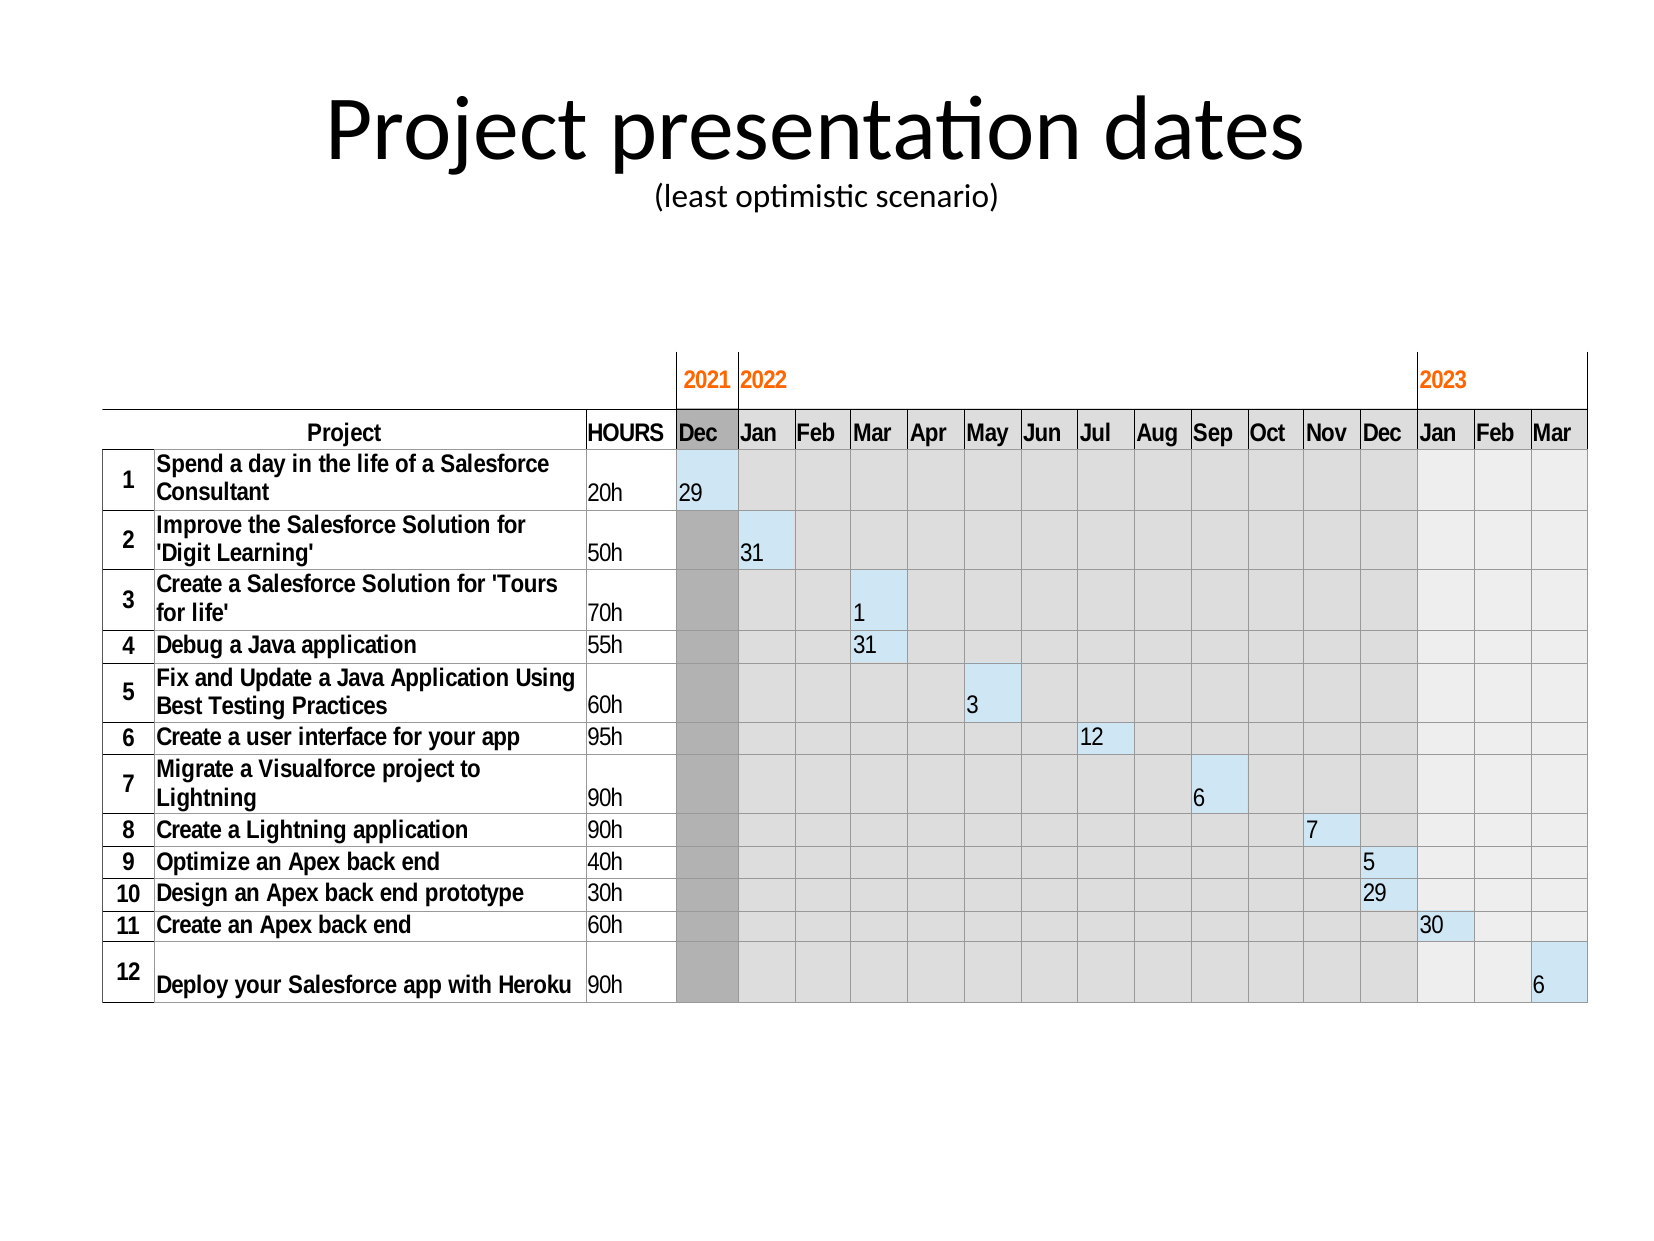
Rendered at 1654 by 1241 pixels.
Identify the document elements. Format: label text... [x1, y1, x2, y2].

picture [102, 351, 1591, 1006]
title Project presentation dates (least optimistic scenario) [82, 49, 1571, 257]
